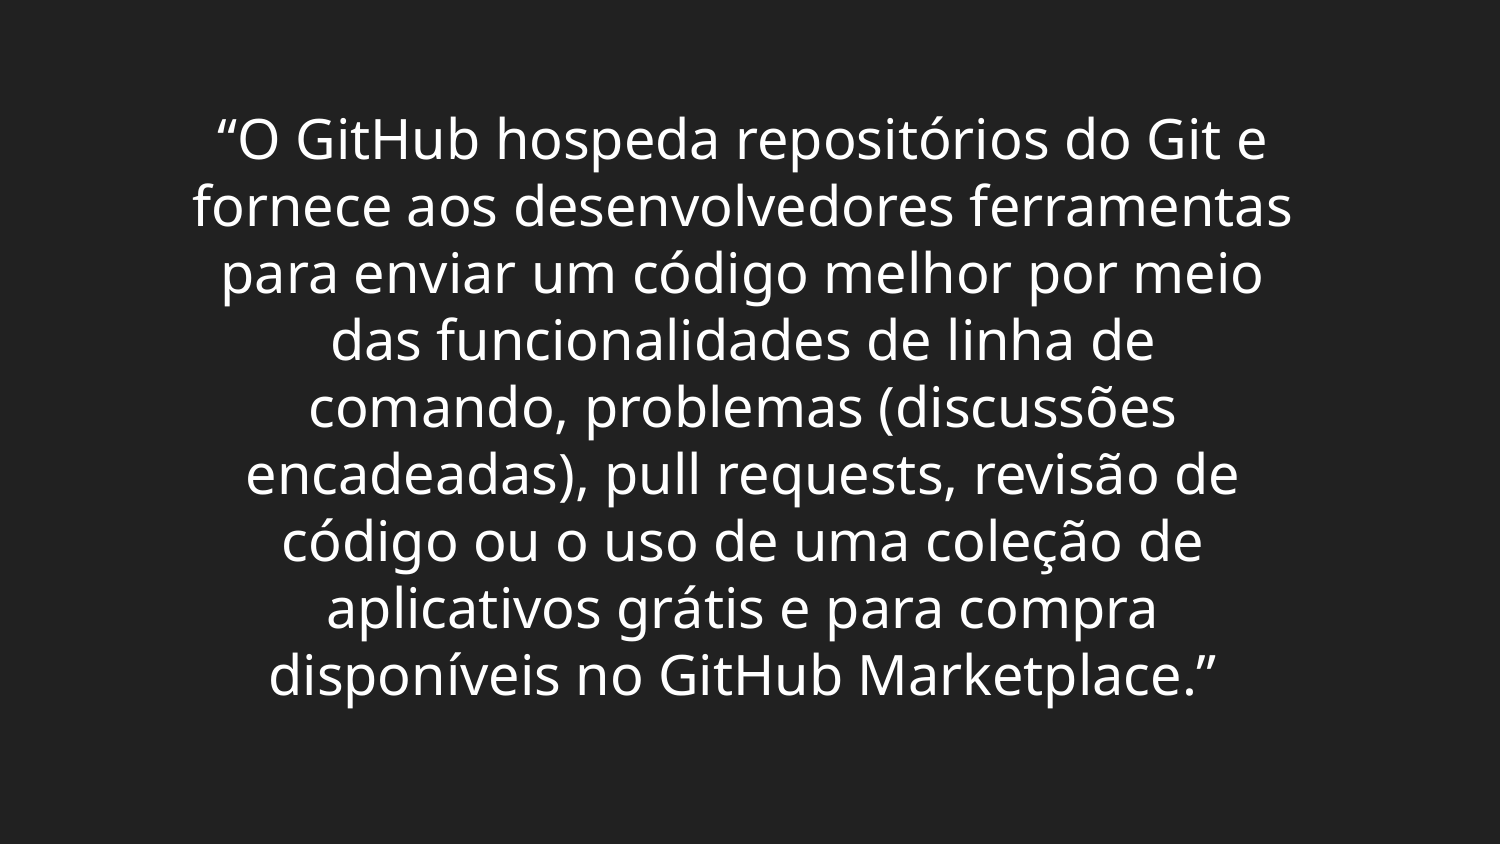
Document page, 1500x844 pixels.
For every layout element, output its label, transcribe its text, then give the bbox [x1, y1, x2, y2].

title “O GitHub hospeda repositórios do Git e fornece aos desenvolvedores ferramentas para enviar um código melhor por meio das funcionalidades de linha de comando, problemas (discussões encadeadas), pull requests, revisão de código ou o uso de uma coleção de aplicativos grátis e para compra disponíveis no GitHub Marketplace.” [177, 88, 1310, 183]
